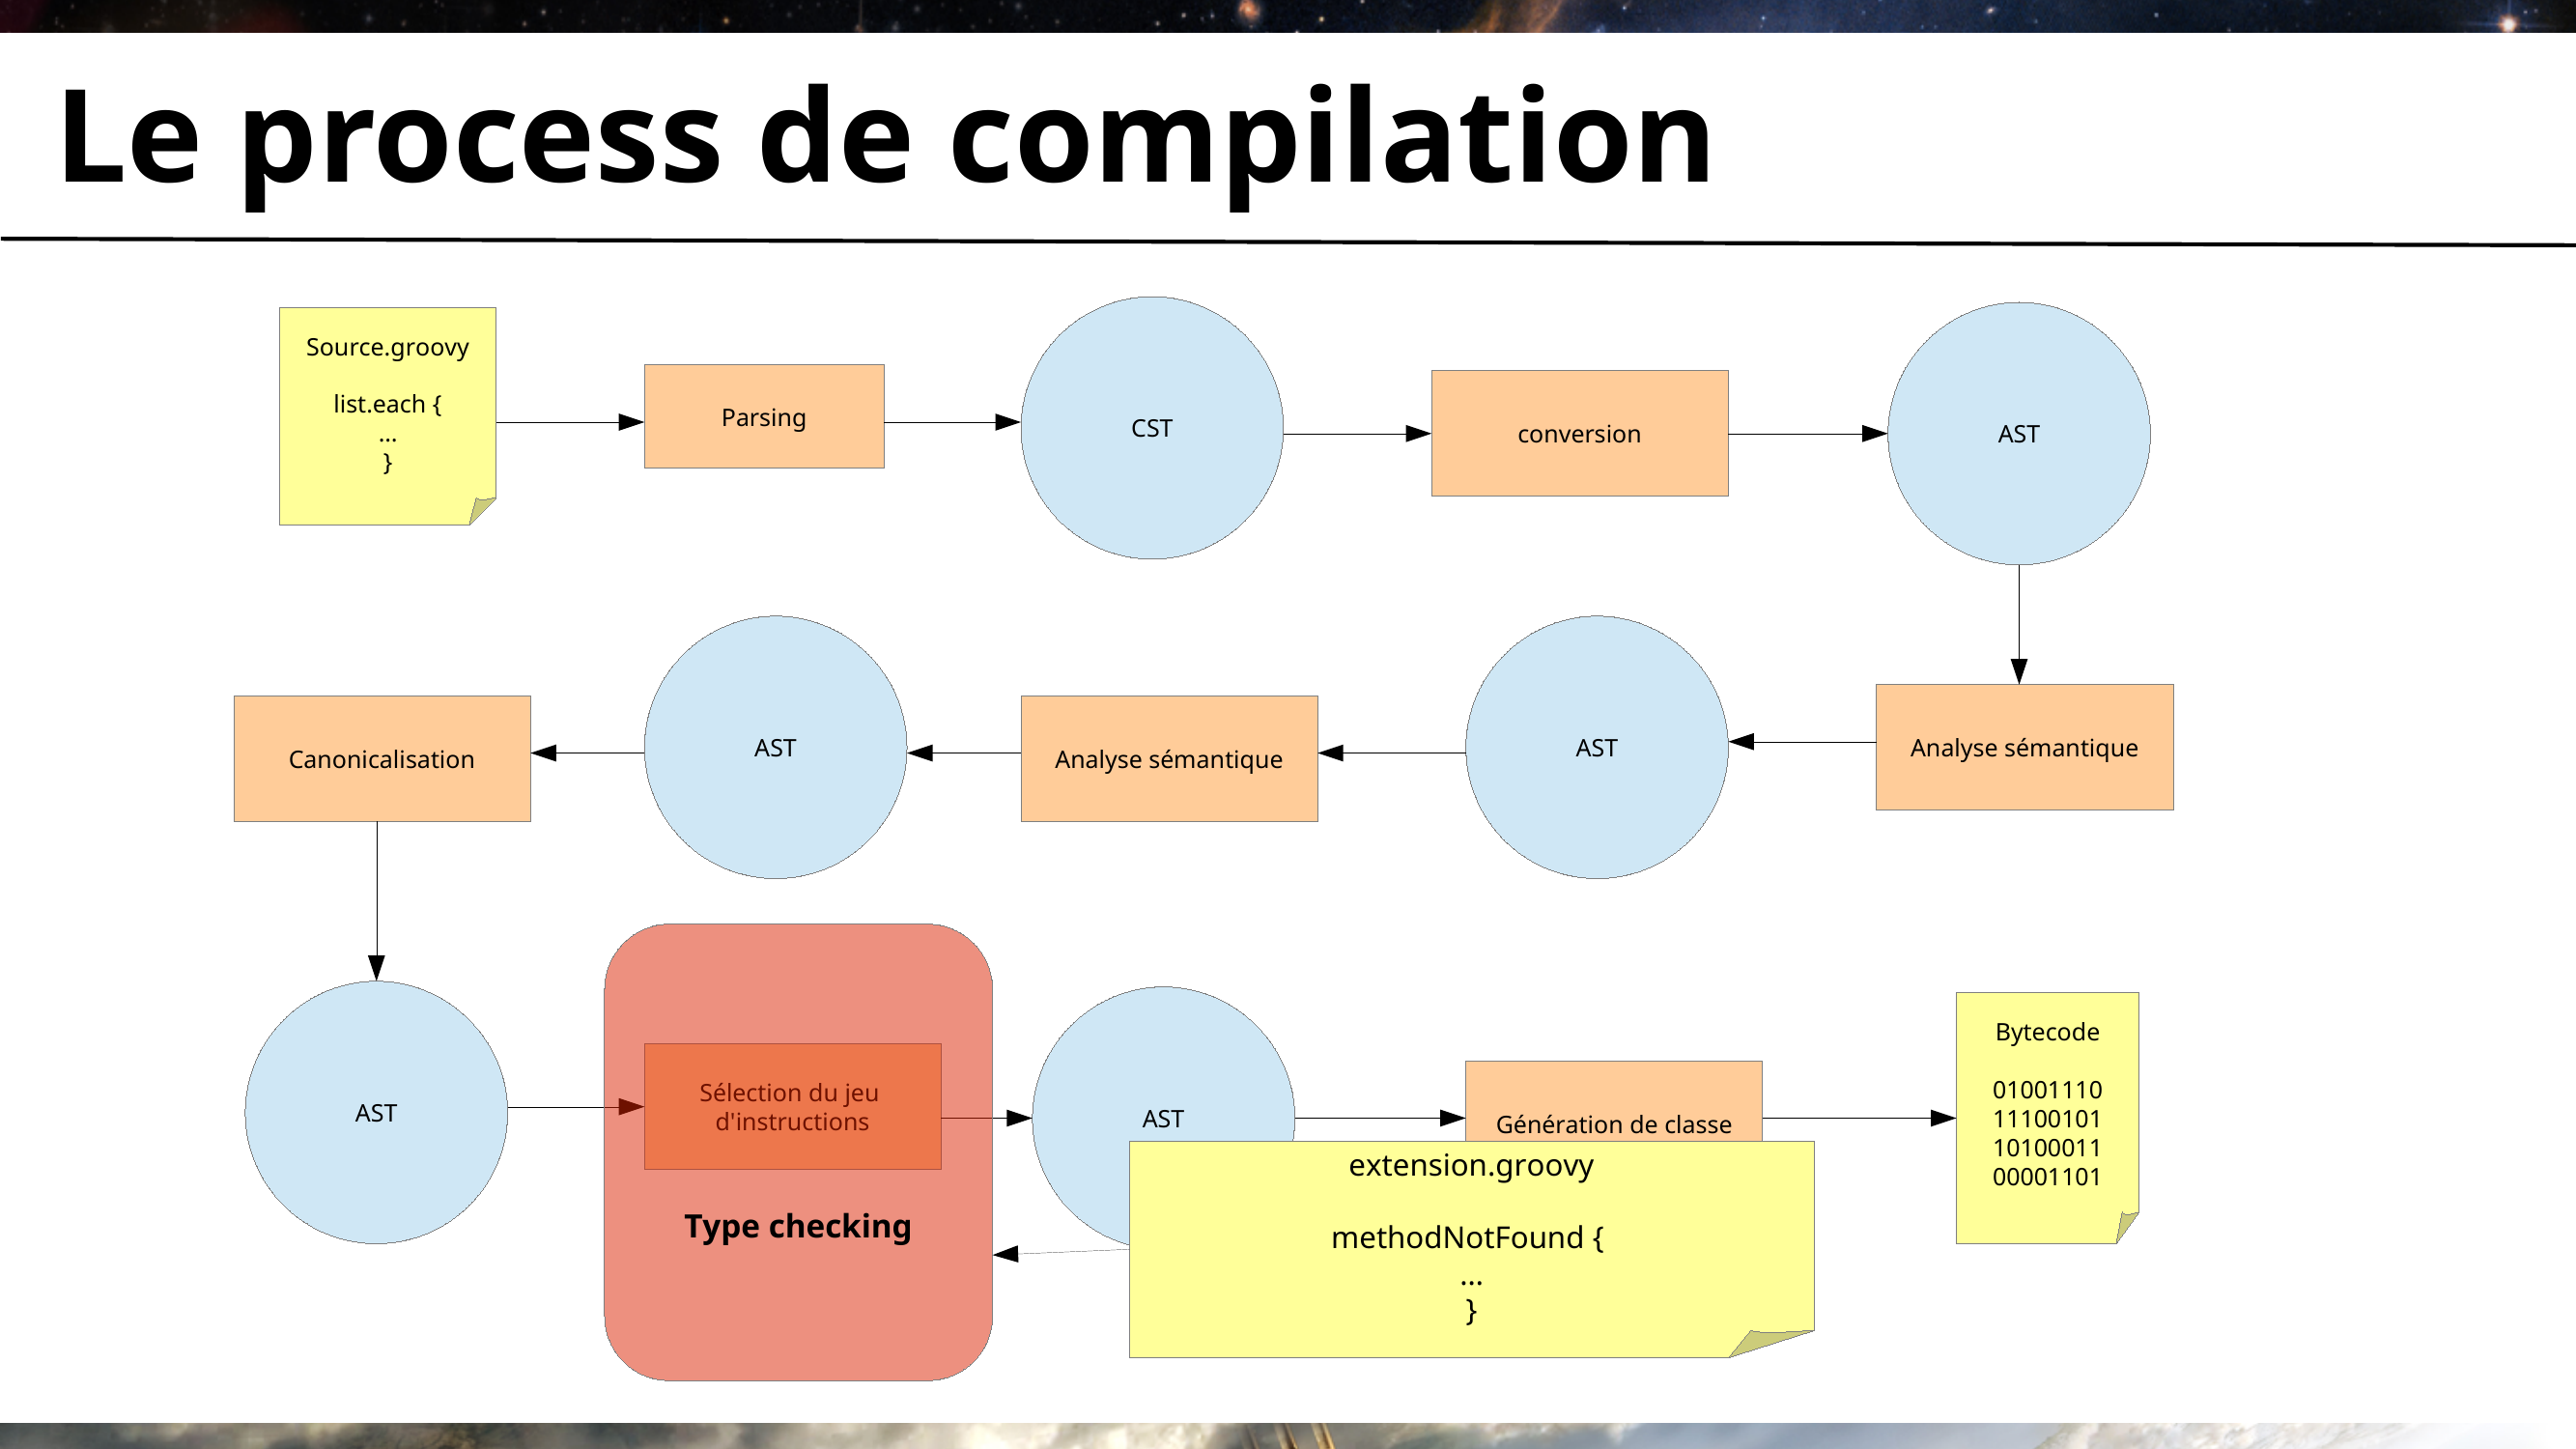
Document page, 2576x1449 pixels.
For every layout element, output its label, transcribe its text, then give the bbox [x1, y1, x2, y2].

text_box AST [1465, 615, 1729, 879]
text_box Parsing [644, 364, 885, 469]
text_box AST [644, 615, 908, 879]
text_box conversion [1431, 370, 1729, 497]
picture [0, 1423, 2576, 1449]
text_box Canonicalisation [234, 696, 531, 822]
text_box Bytecode 01001110 11100101 10100011 00001101 [1956, 992, 2139, 1244]
text_box CST [1021, 297, 1284, 559]
text_box Génération de classe [1465, 1061, 1763, 1141]
text_box Source.groovy list.each { … } [279, 307, 496, 526]
title Le process de compilation [45, 12, 2528, 250]
text_box Analyse sémantique [1876, 684, 2174, 810]
text_box extension.groovy methodNotFound { … } [1129, 1141, 1815, 1358]
picture [0, 0, 2576, 33]
text_box AST [1032, 986, 1295, 1245]
text_box Analyse sémantique [1021, 696, 1318, 822]
text_box AST [1887, 301, 2151, 565]
text_box Type checking [604, 923, 993, 1381]
text_box AST [244, 980, 508, 1244]
